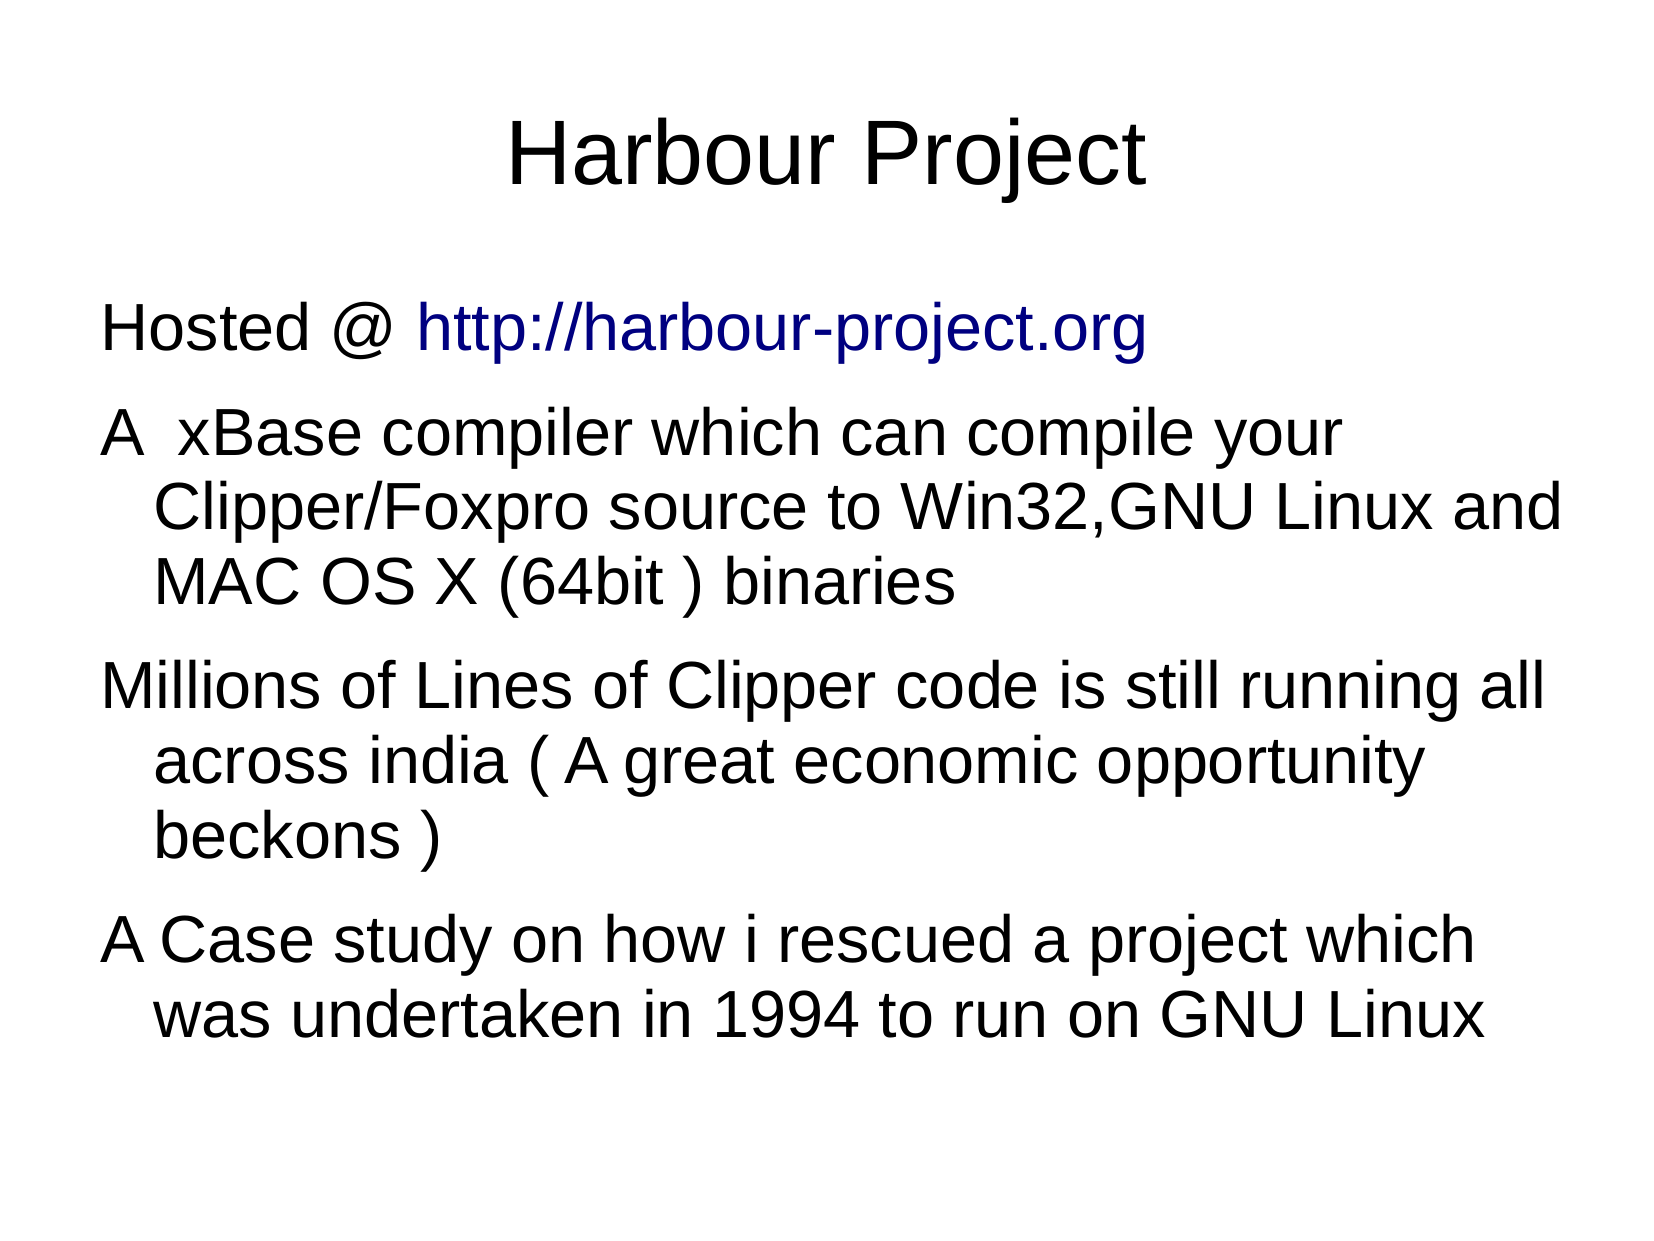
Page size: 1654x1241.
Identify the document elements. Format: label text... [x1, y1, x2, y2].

list Hosted @ http://harbour-project.org A xBase compiler which can compile your Clipper/Foxpro source to Win32,GNU Linux and MAC OS X (64bit ) binaries Millions of Lines of Clipper code is still running all across india ( A great economic opportunity beckons ) A Case study on how i rescued a project which was undertaken in 1994 to run on GNU Linux [82, 290, 1571, 1094]
title Harbour Project [82, 56, 1571, 250]
